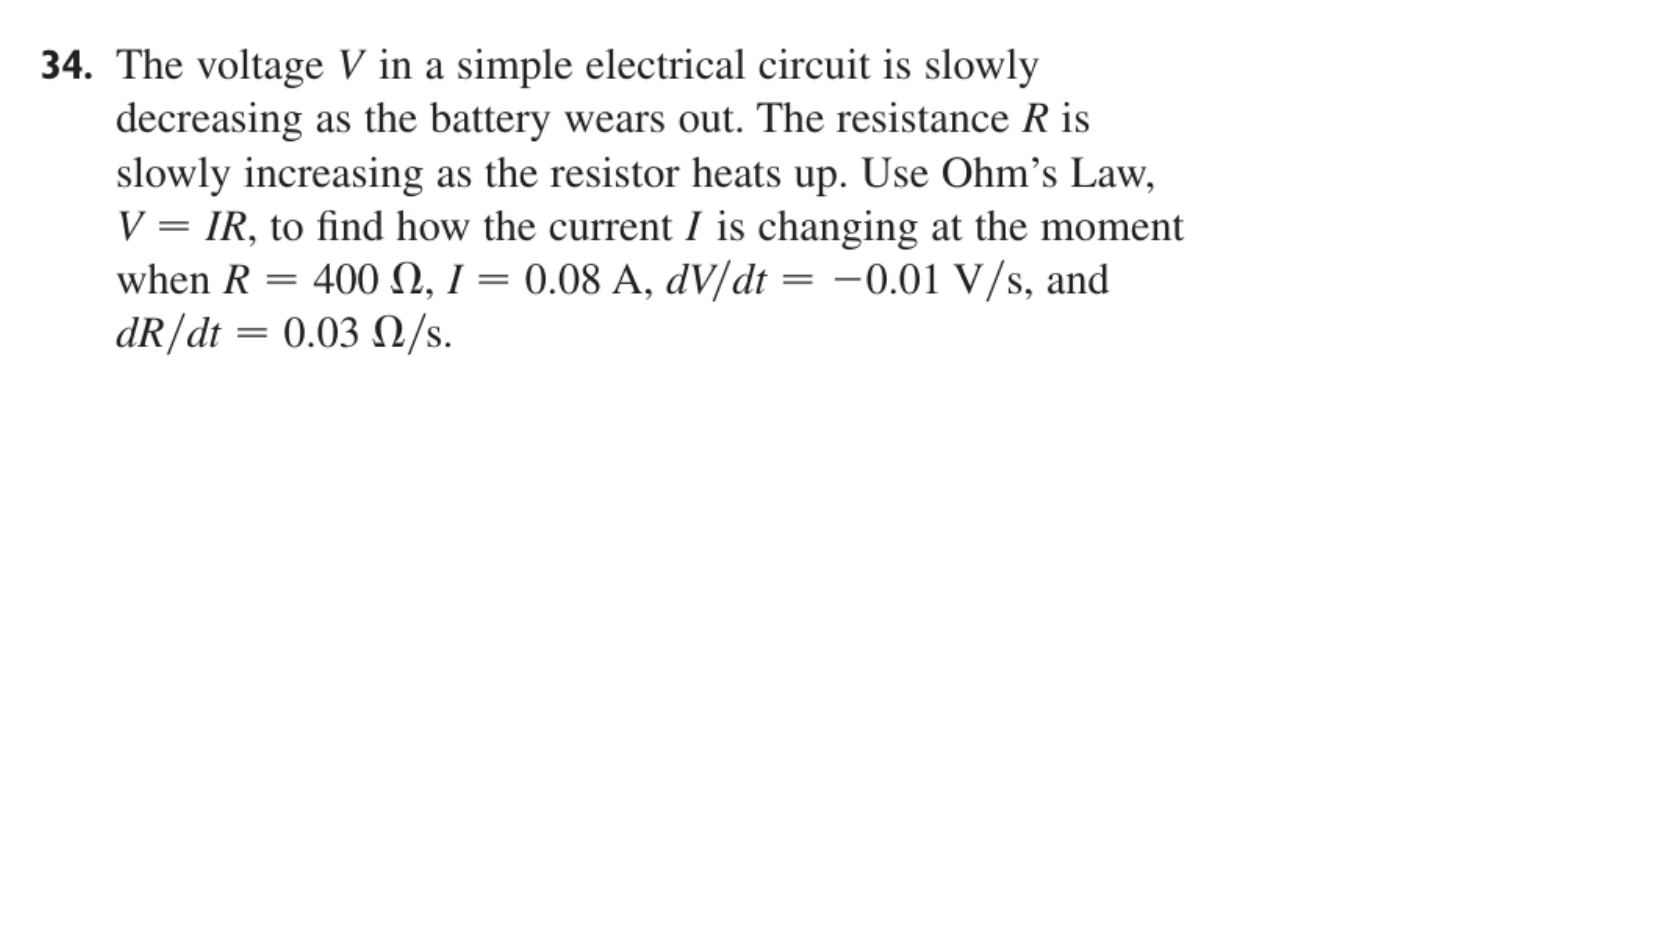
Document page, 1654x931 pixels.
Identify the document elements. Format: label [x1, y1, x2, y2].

picture [25, 35, 1217, 369]
